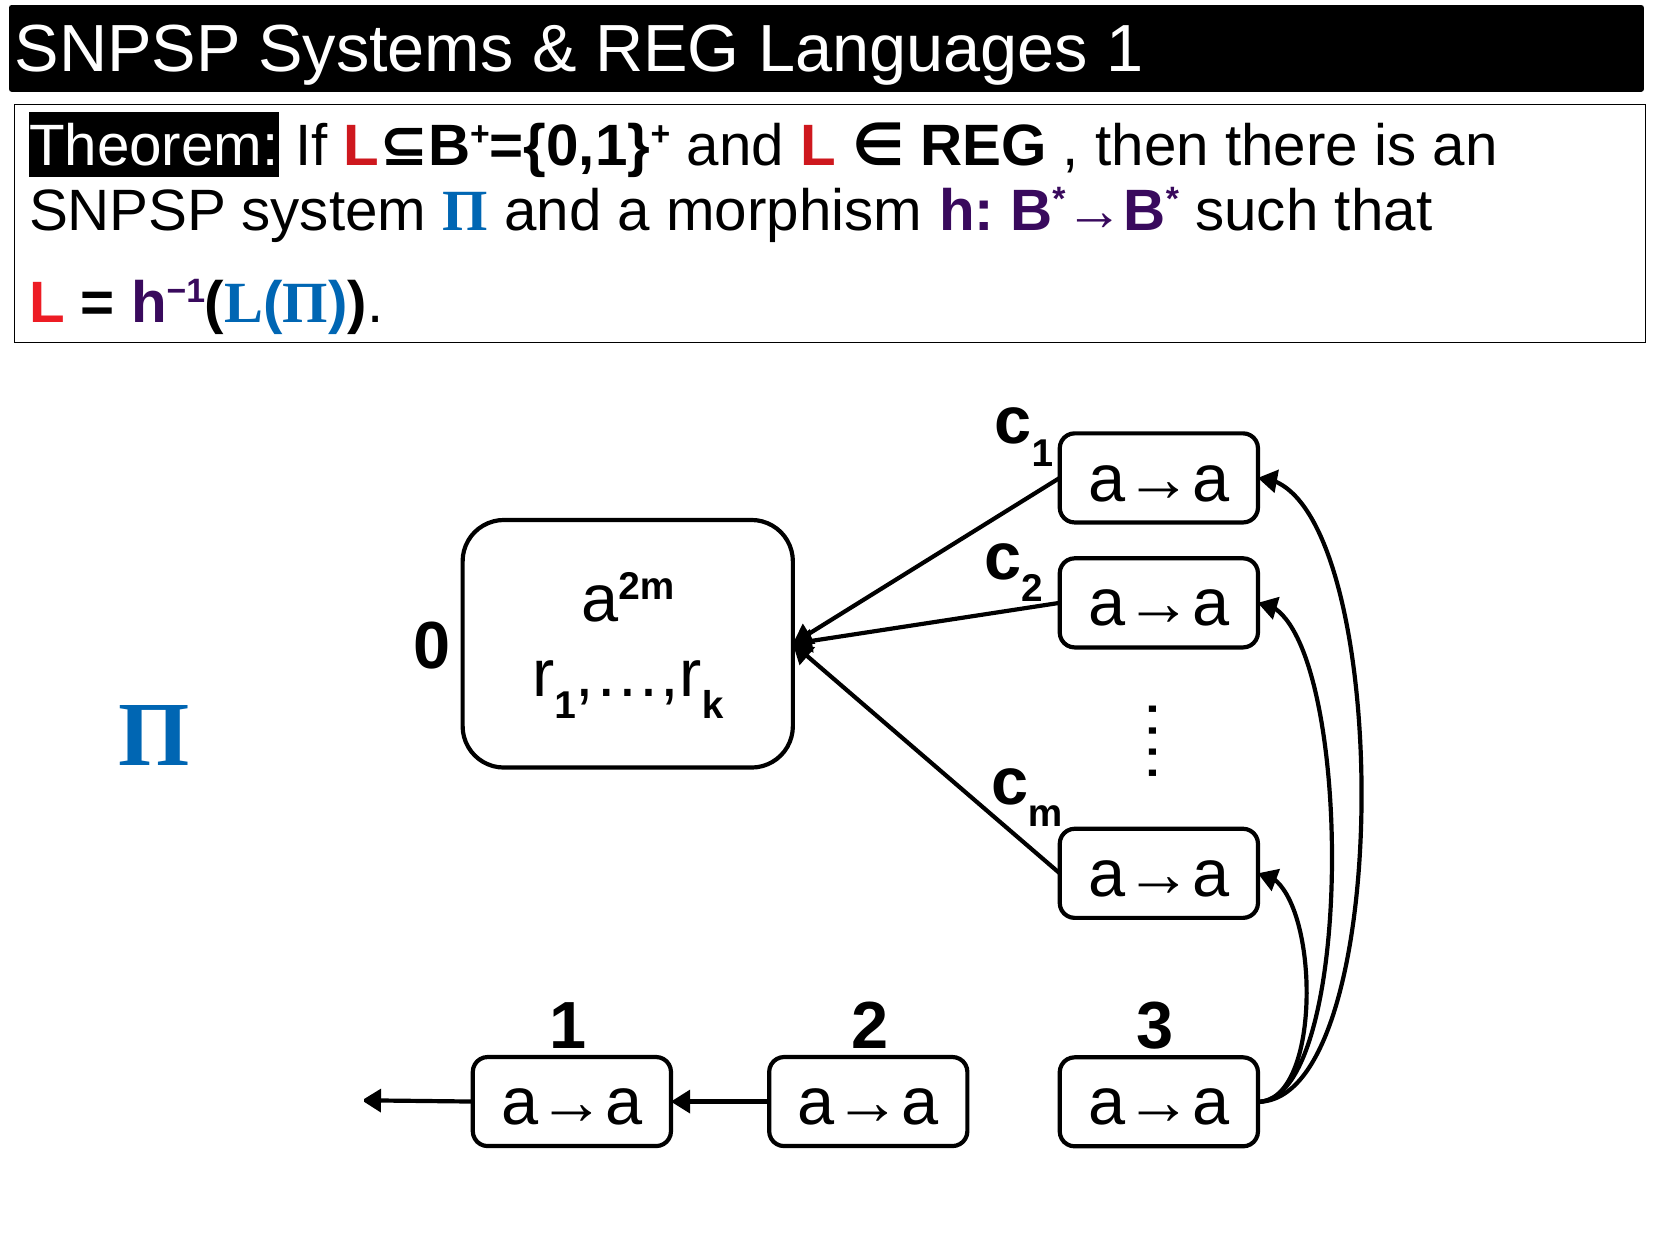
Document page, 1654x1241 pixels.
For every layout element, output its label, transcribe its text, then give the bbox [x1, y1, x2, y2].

text_box a→a [1059, 1057, 1258, 1147]
text_box c2 [969, 511, 1107, 717]
text_box cm [976, 736, 1113, 942]
text_box a→a [472, 1057, 671, 1147]
text_box Π [104, 676, 205, 793]
text_box a→a [1107, 594, 1114, 604]
text_box 1 [535, 980, 633, 1071]
text_box a2m r1,…,rk [462, 519, 793, 768]
title SNPSP Systems & REG Languages 1 [11, 7, 1642, 89]
text_box a→a [1107, 608, 1114, 620]
text_box a→a [1113, 828, 1258, 918]
text_box 0 [398, 600, 496, 744]
text_box c1 [979, 376, 1117, 581]
text_box a→a [1107, 558, 1258, 648]
text_box Theorem: If L⊆B+={0,1}+ and L ∈ REG , then there is an SNPSP system Π and a morphism h: B*→B* such that L = h−1(L(Π)). [14, 104, 1646, 343]
text_box a→a [769, 1057, 968, 1147]
text_box 3 [1122, 980, 1220, 1071]
text_box a→a [1117, 433, 1258, 523]
text_box 2 [836, 980, 934, 1071]
text_box …. [1082, 670, 1186, 816]
